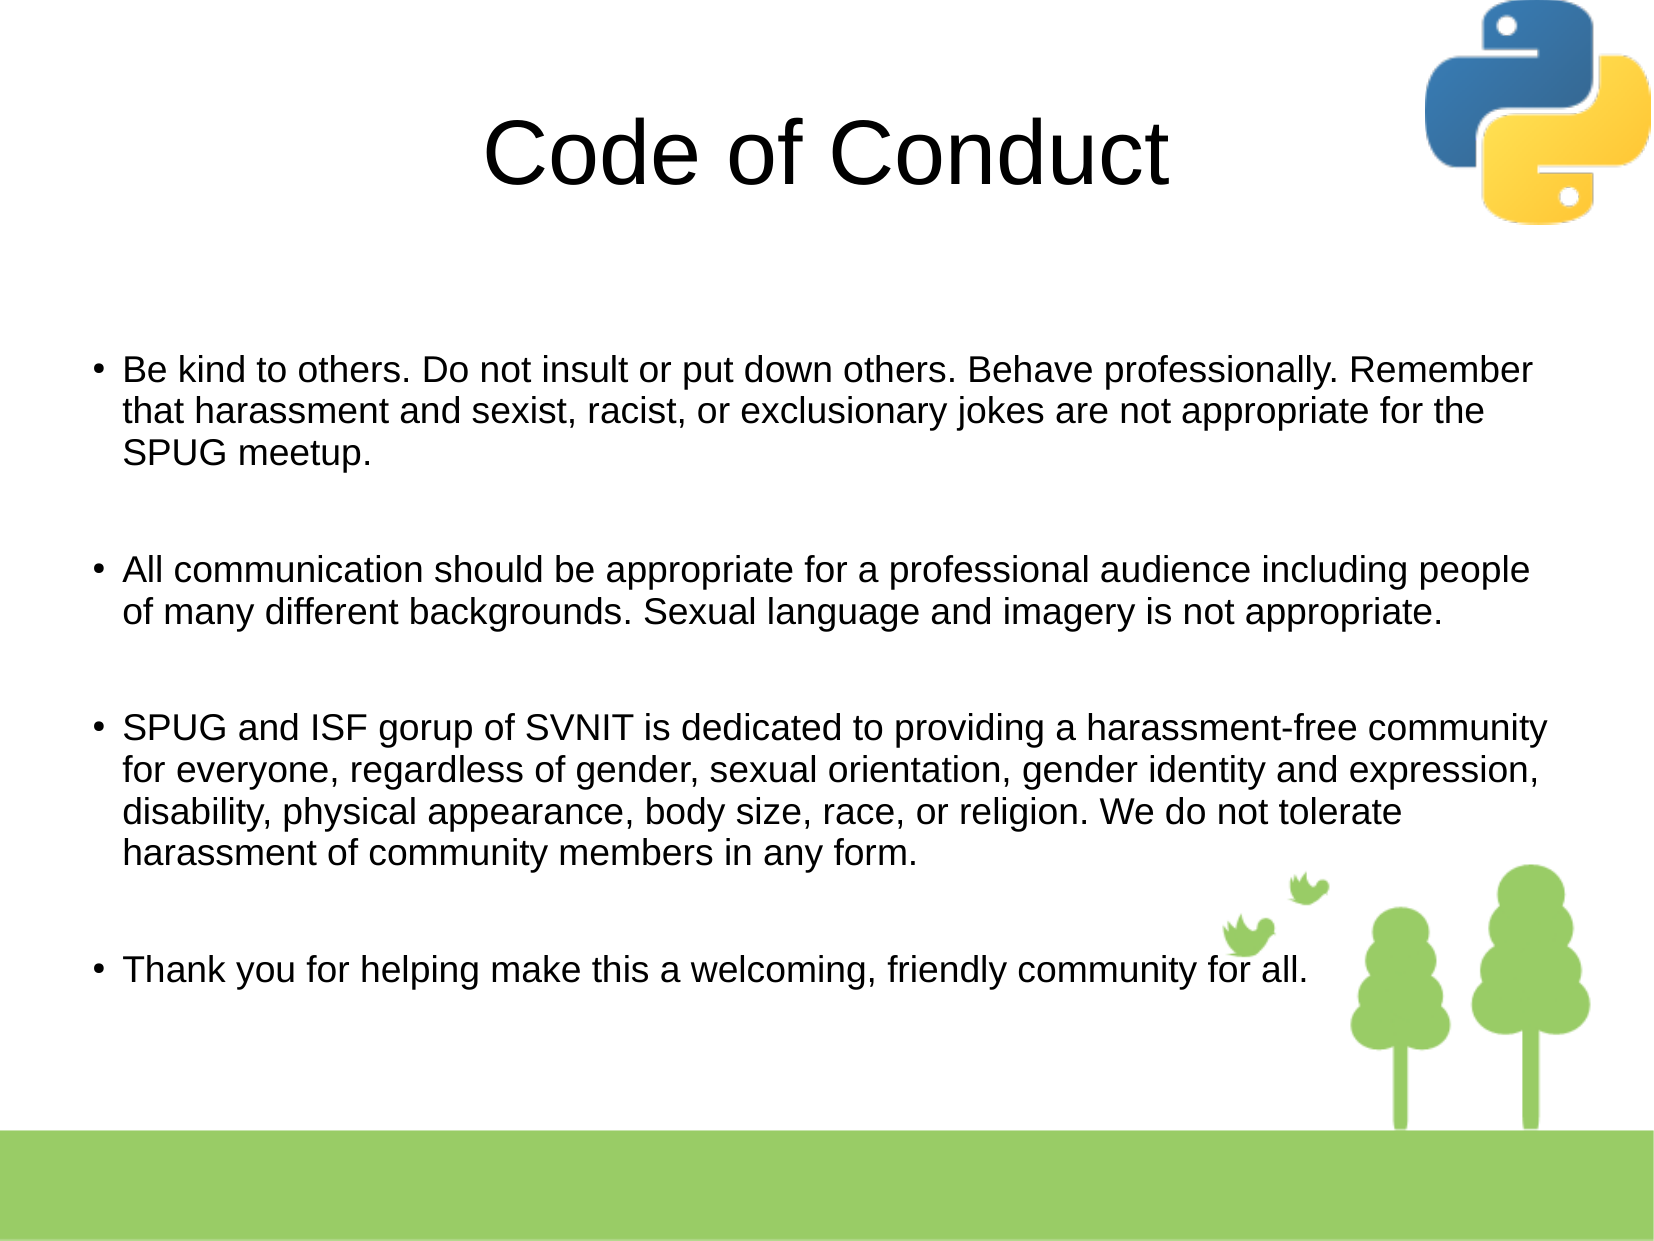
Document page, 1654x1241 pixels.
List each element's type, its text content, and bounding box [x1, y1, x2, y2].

list Be kind to others. Do not insult or put down others. Behave professionally. Remember that harassment and sexist, racist, or exclusionary jokes are not appropriate for the SPUG meetup. All communication should be appropriate for a professional audience including people of many different backgrounds. Sexual language and imagery is not appropriate. SPUG and ISF gorup of SVNIT is dedicated to providing a harassment-free community for everyone, regardless of gender, sexual orientation, gender identity and expression, disability, physical appearance, body size, race, or religion. We do not tolerate harassment of community members in any form. Thank you for helping make this a welcoming, friendly community for all. [82, 290, 1571, 1010]
picture [0, 0, 1654, 1241]
title Code of Conduct [82, 49, 1571, 257]
